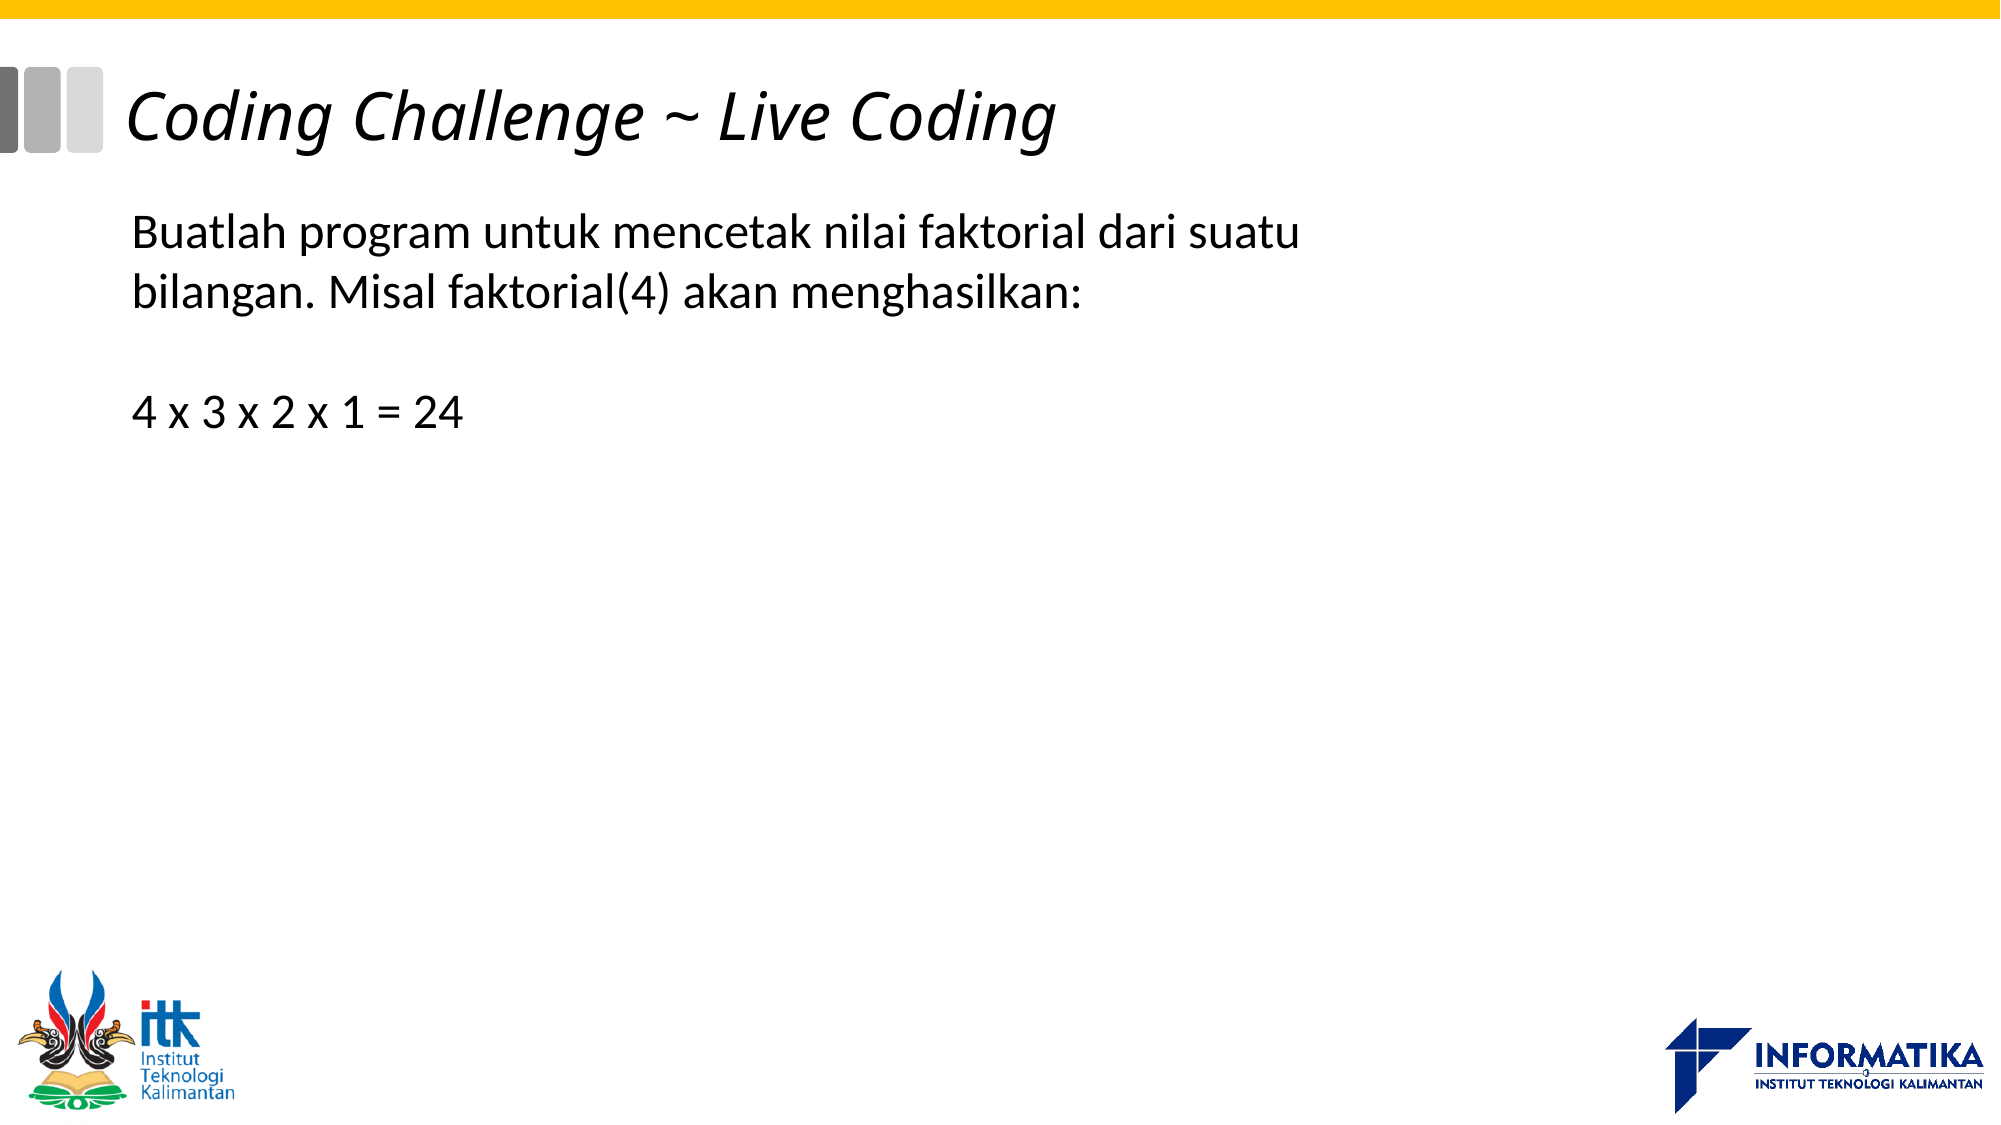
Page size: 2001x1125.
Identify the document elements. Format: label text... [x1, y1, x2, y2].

text_box Buatlah program untuk mencetak nilai faktorial dari suatu bilangan. Misal faktorial(4) akan menghasilkan: 4 x 3 x 2 x 1 = 24 [116, 191, 1325, 447]
text_box [0, 0, 2000, 19]
picture [1664, 1017, 1984, 1114]
picture [0, 935, 253, 1125]
title Coding Challenge ~ Live Coding [104, 62, 1830, 204]
